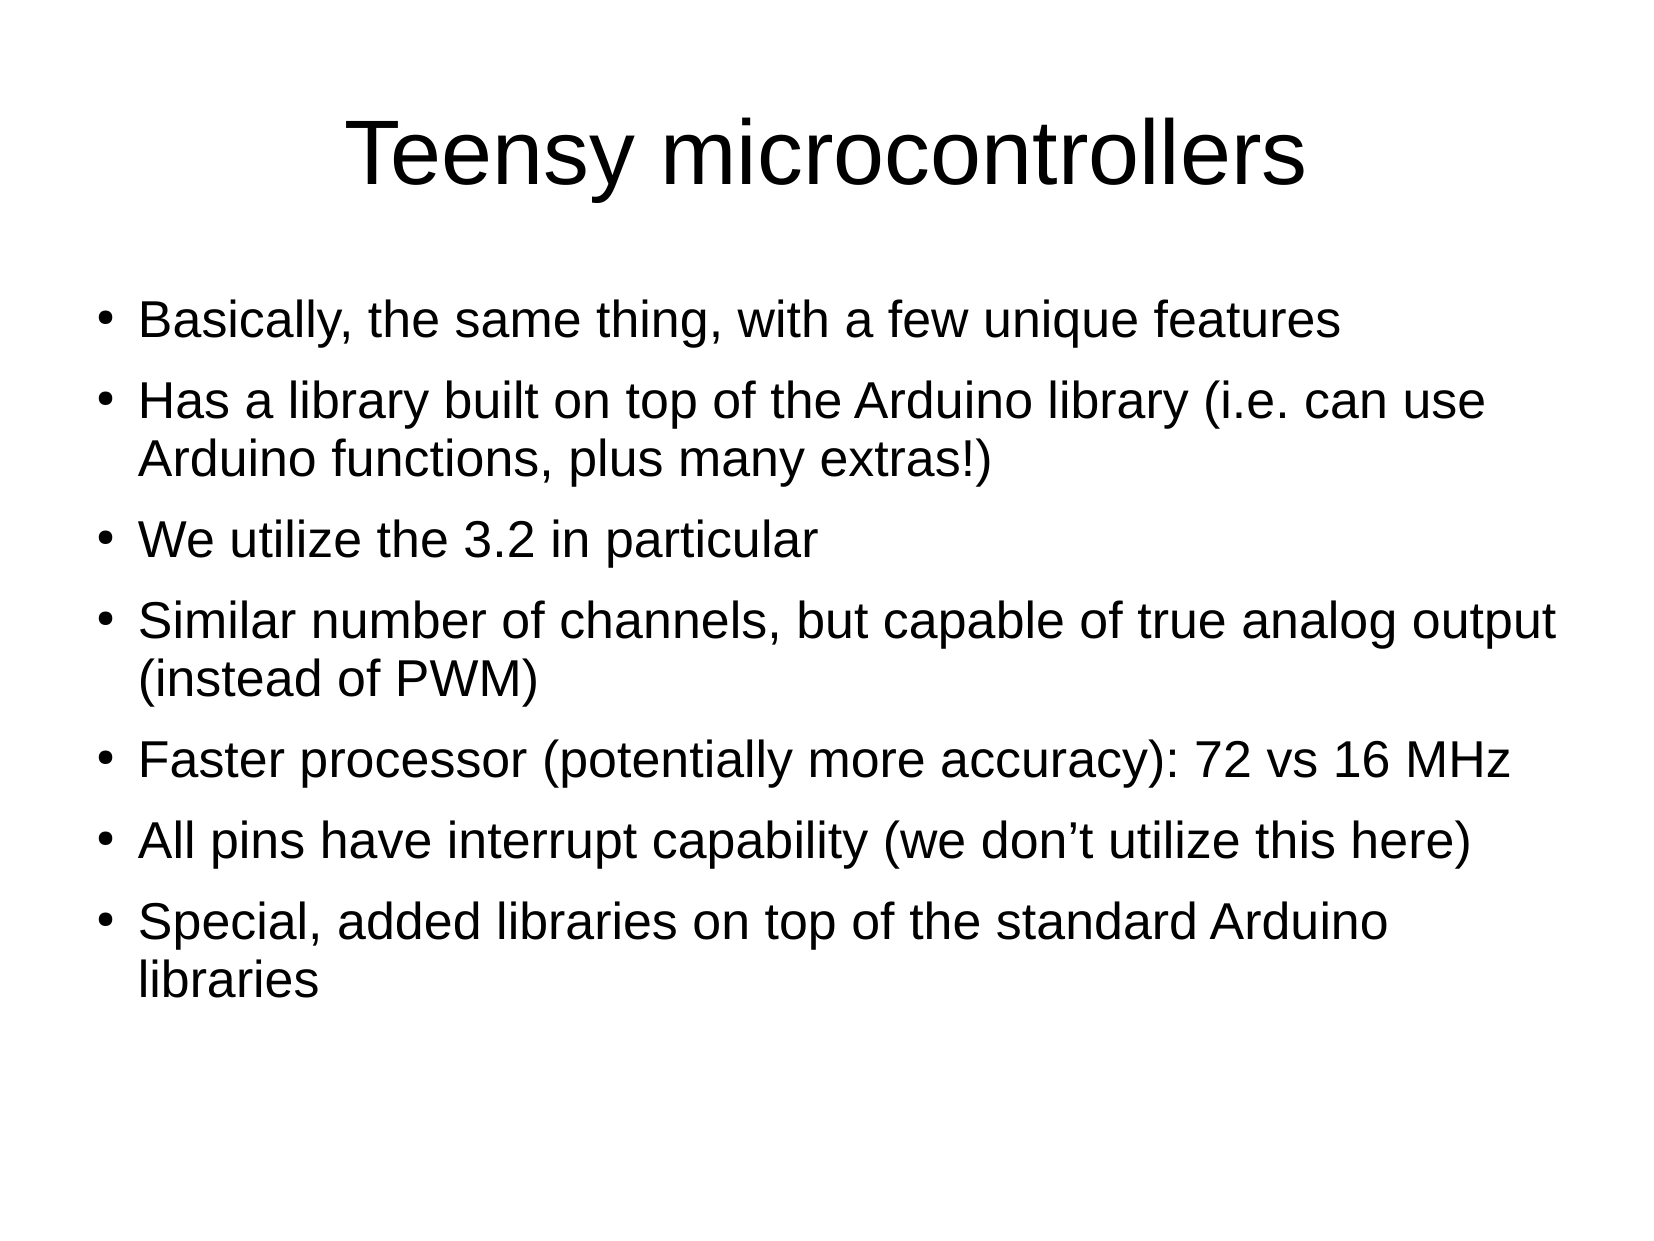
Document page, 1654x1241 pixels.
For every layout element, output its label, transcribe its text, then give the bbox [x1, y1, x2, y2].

list Basically, the same thing, with a few unique features Has a library built on top of the Arduino library (i.e. can use Arduino functions, plus many extras!) We utilize the 3.2 in particular Similar number of channels, but capable of true analog output (instead of PWM) Faster processor (potentially more accuracy): 72 vs 16 MHz All pins have interrupt capability (we don’t utilize this here) Special, added libraries on top of the standard Arduino libraries [82, 290, 1571, 1010]
title Teensy microcontrollers [82, 49, 1571, 257]
